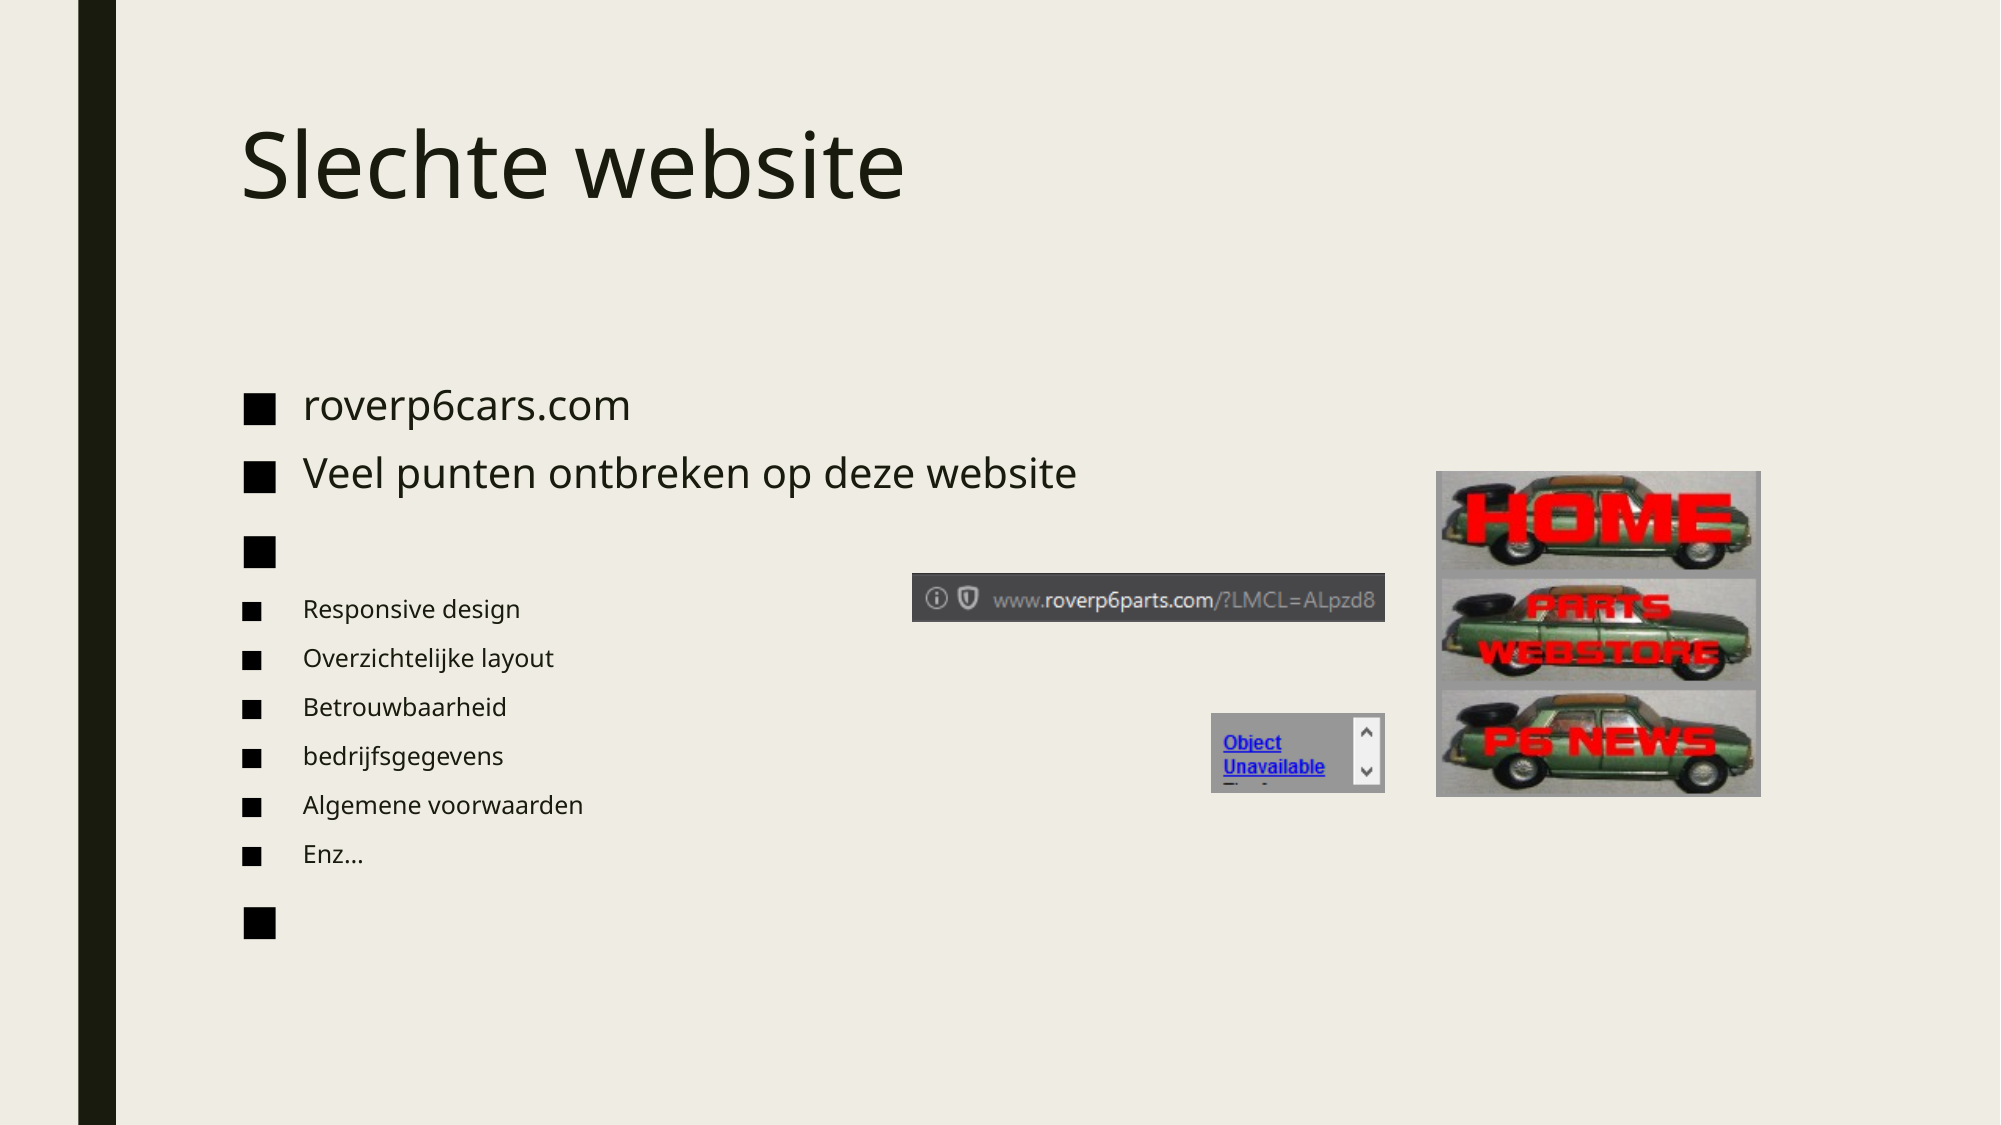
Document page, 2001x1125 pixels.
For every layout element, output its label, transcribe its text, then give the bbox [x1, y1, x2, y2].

picture [912, 573, 1385, 622]
title Slechte website [225, 112, 1801, 357]
picture [1436, 471, 1761, 797]
list roverp6cars.com Veel punten ontbreken op deze website Responsive design Overzichtelijke layout Betrouwbaarheid bedrijfsgegevens Algemene voorwaarden Enz… [225, 375, 1801, 963]
picture [1211, 714, 1385, 793]
